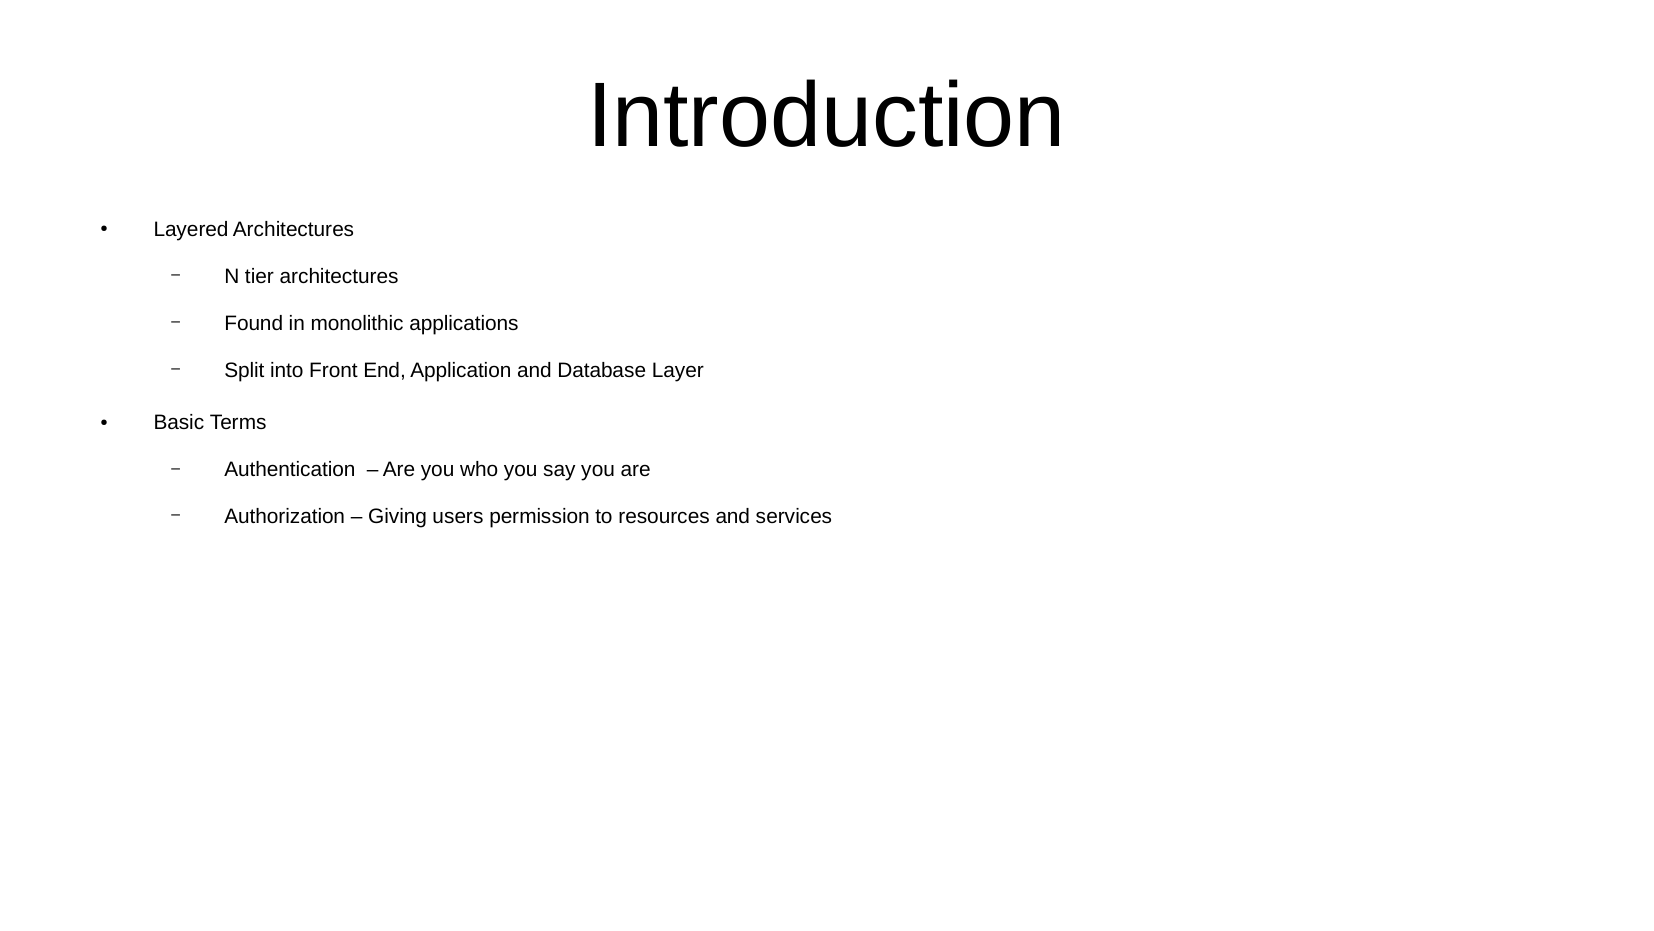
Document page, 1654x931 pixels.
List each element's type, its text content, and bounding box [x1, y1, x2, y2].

list Layered Architectures N tier architectures Found in monolithic applications Split into Front End, Application and Database Layer Basic Terms Authentication – Are you who you say you are Authorization – Giving users permission to resources and services [82, 217, 1571, 758]
title Introduction [82, 37, 1571, 193]
